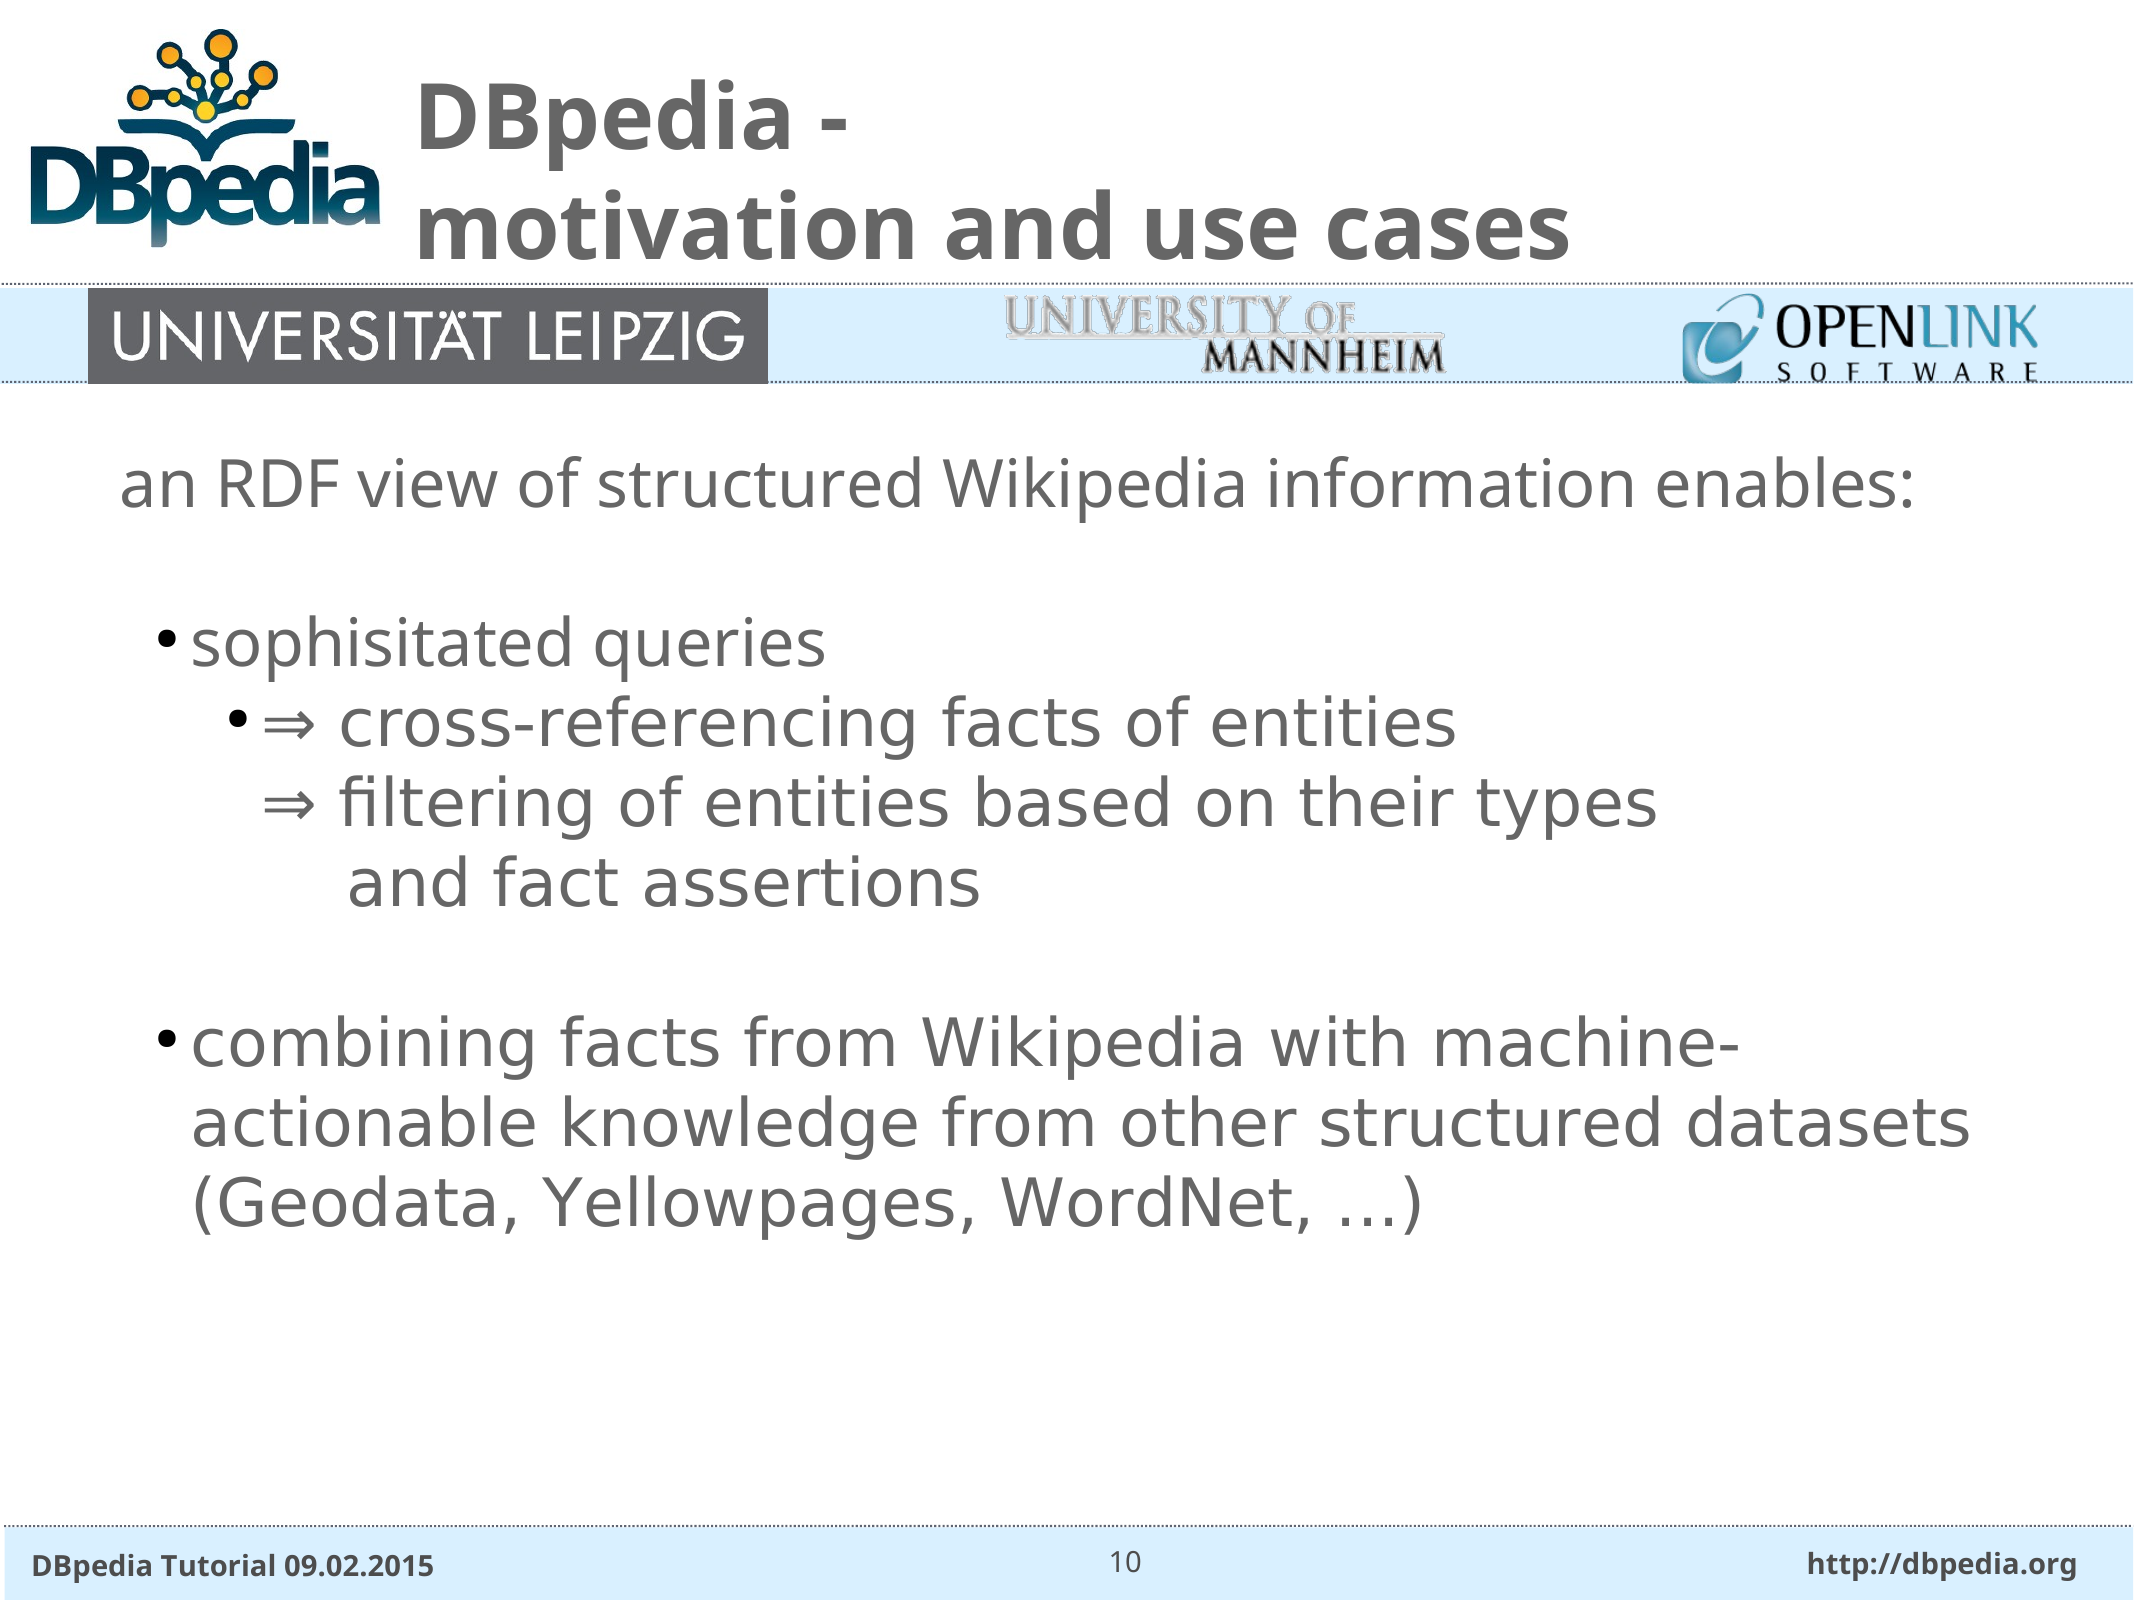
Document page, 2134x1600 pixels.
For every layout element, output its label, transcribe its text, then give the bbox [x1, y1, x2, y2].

picture [1003, 295, 1447, 377]
picture [88, 288, 768, 384]
picture [27, 29, 384, 250]
picture [1682, 293, 2038, 384]
title DBpedia - motivation and use cases [413, 57, 2097, 278]
text_box an RDF view of structured Wikipedia information enables: sophisitated queries ⇒ cross-referencing facts of entities ⇒ filtering of entities based on their types and fact assertions combining facts from Wikipedia with machine-actionable knowledge from other structured datasets (Geodata, Yellowpages, WordNet, ...) [69, 432, 2073, 1248]
